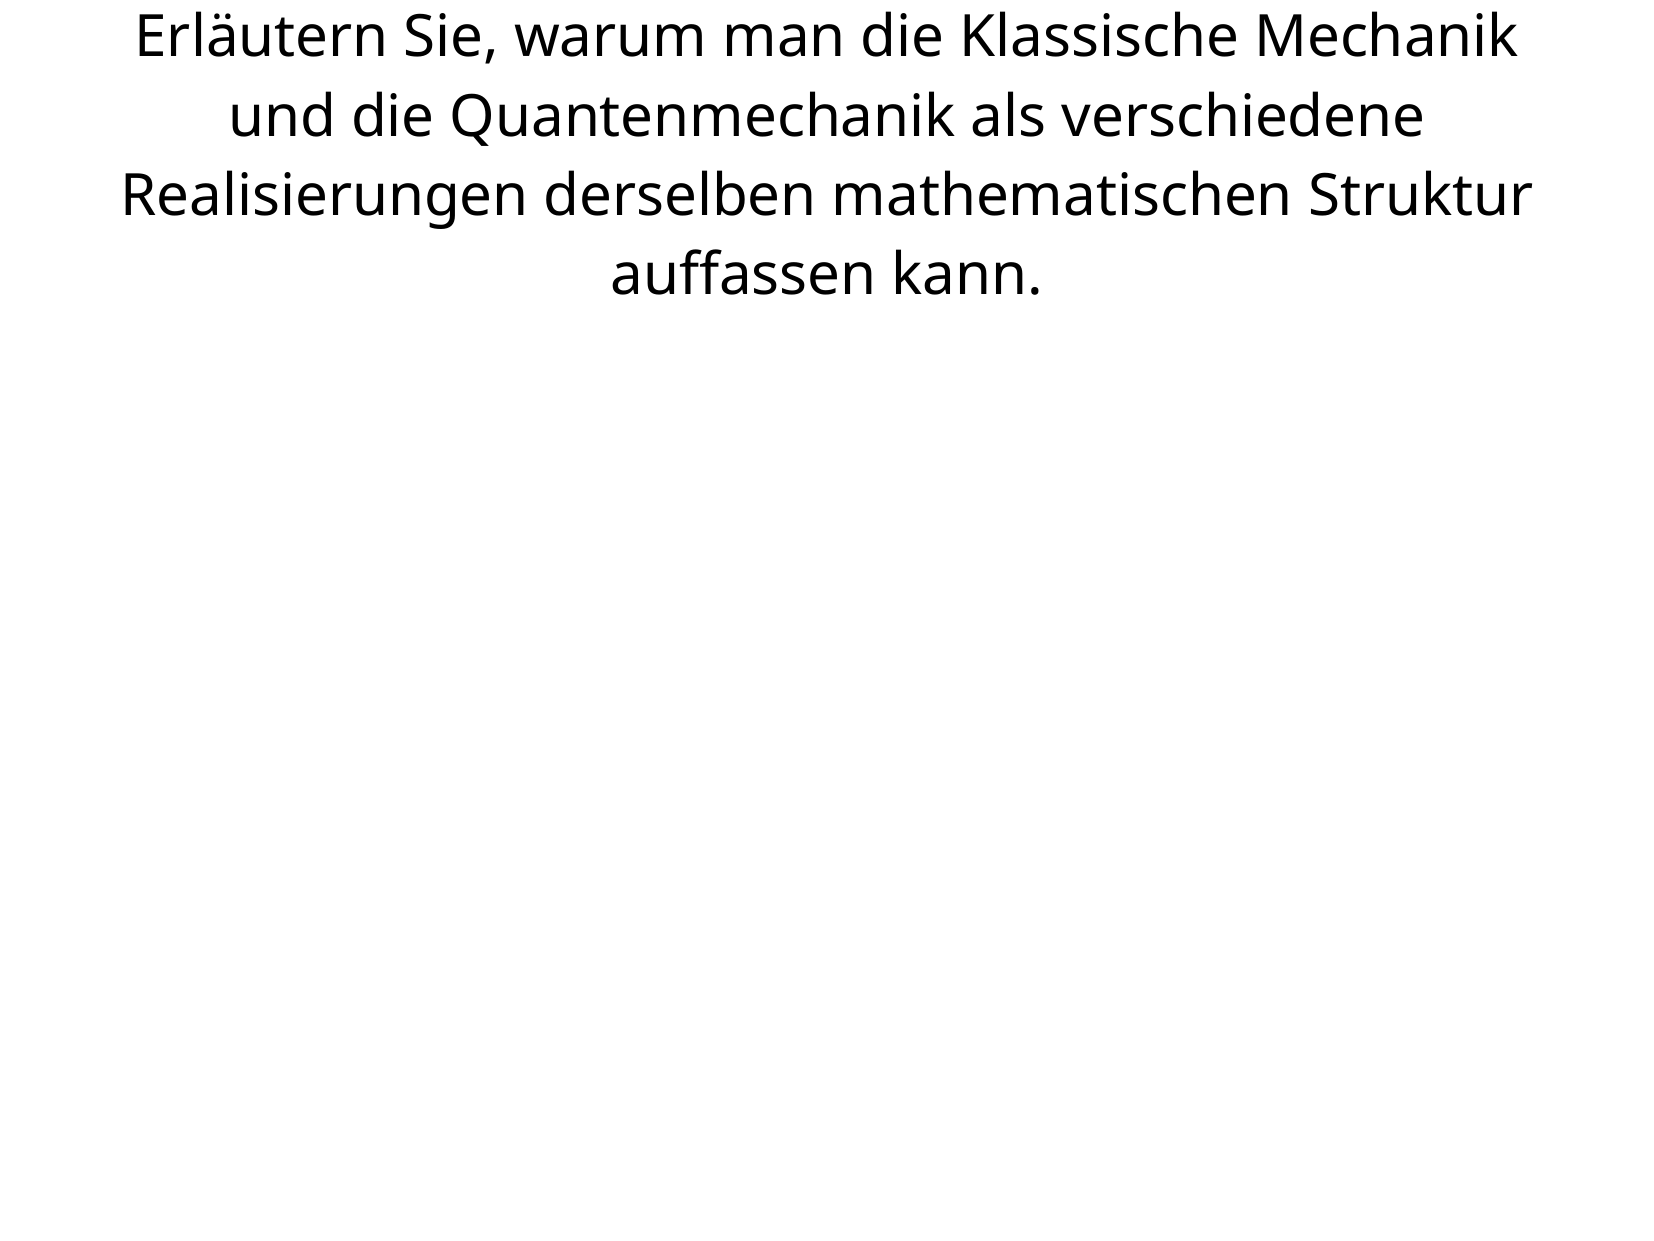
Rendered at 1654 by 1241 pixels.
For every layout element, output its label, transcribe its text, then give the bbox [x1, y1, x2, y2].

title Erläutern Sie, warum man die Klassische Mechanik und die Quantenmechanik als verschiedene Realisierungen derselben mathematischen Struktur auffassen kann. [82, 13, 1571, 293]
